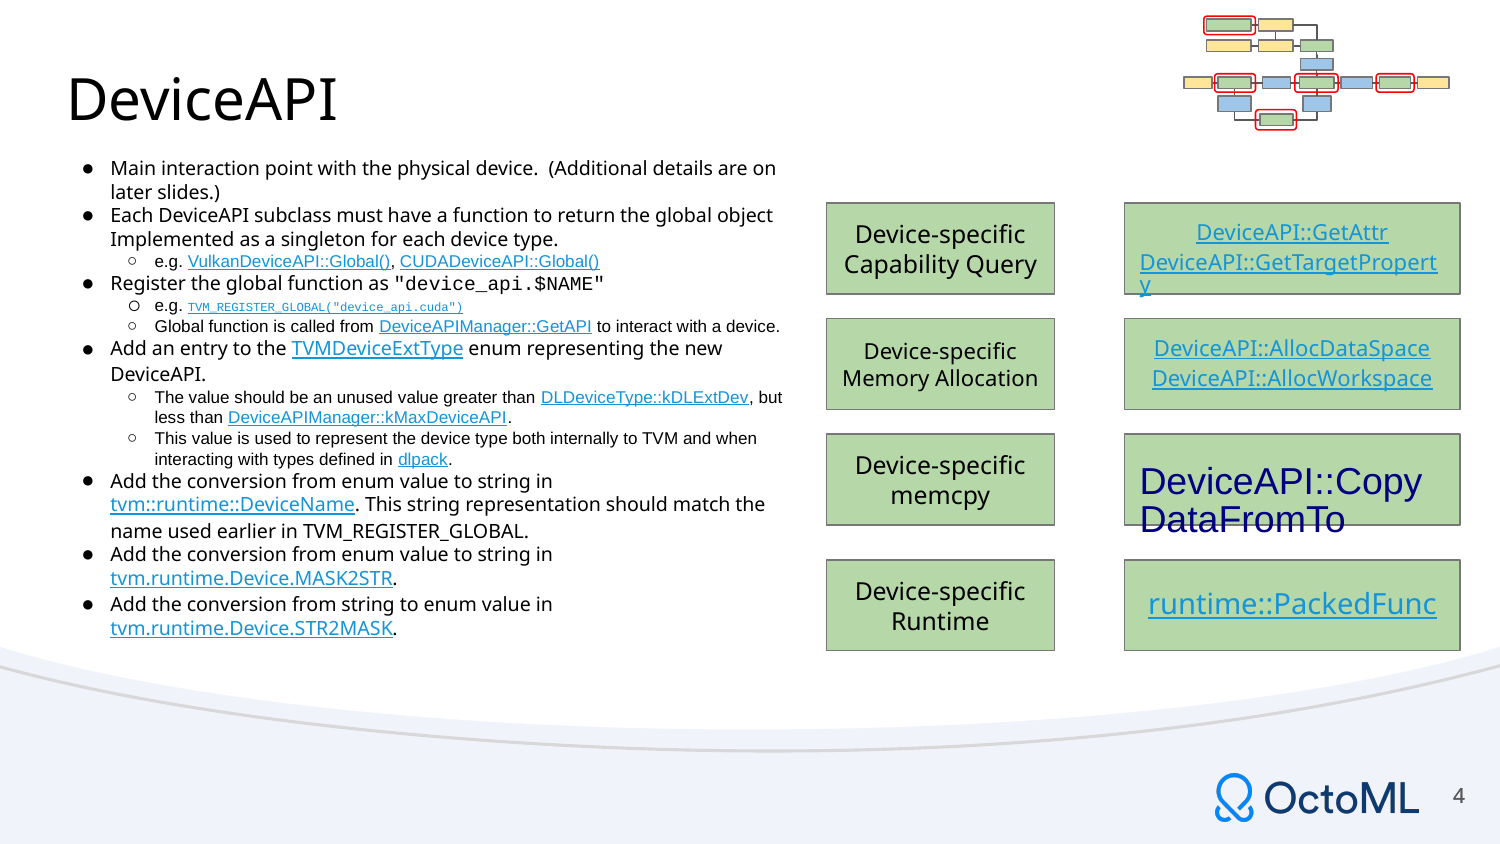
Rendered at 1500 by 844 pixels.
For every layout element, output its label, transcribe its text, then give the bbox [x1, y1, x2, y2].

text_box DeviceAPI::AllocDataSpace DeviceAPI::AllocWorkspace [1124, 318, 1461, 410]
text_box Device-specific Memory Allocation [826, 318, 1055, 410]
text_box DeviceAPI::GetAttr DeviceAPI::GetTargetProperty [1124, 202, 1461, 294]
picture [1215, 773, 1389, 822]
title DeviceAPI [51, 47, 1449, 142]
slide_number <number> [1389, 764, 1480, 830]
text_box DeviceAPI::CopyDataFromTo [1124, 434, 1461, 526]
text_box Device-specific Capability Query [826, 202, 1055, 294]
text_box Device-specific Runtime [826, 559, 1055, 651]
list Main interaction point with the physical device. (Additional details are on later slides.) Each DeviceAPI subclass must have a function to return the global object Implemented as a singleton for each device type. e.g. VulkanDeviceAPI::Global(), CUDADeviceAPI::Global() Register the global function as "device_api.$NAME" e.g. TVM_REGISTER_GLOBAL("device_api.cuda") Global function is called from DeviceAPIManager::GetAPI to interact with a device. Add an entry to the TVMDeviceExtType enum representing the new DeviceAPI. The value should be an unused value greater than DLDeviceType::kDLExtDev, but less than DeviceAPIManager::kMaxDeviceAPI. This value is used to represent the device type both internally to TVM and when interacting with types defined in dlpack. Add the conversion from enum value to string in tvm::runtime::DeviceName. This string representation should match the name used earlier in TVM_REGISTER_GLOBAL. Add the conversion from enum value to string in tvm.runtime.Device.MASK2STR. Add the conversion from string to enum value in tvm.runtime.Device.STR2MASK. [51, 141, 805, 667]
text_box Device-specific memcpy [826, 434, 1055, 526]
text_box runtime::PackedFunc [1124, 559, 1461, 651]
